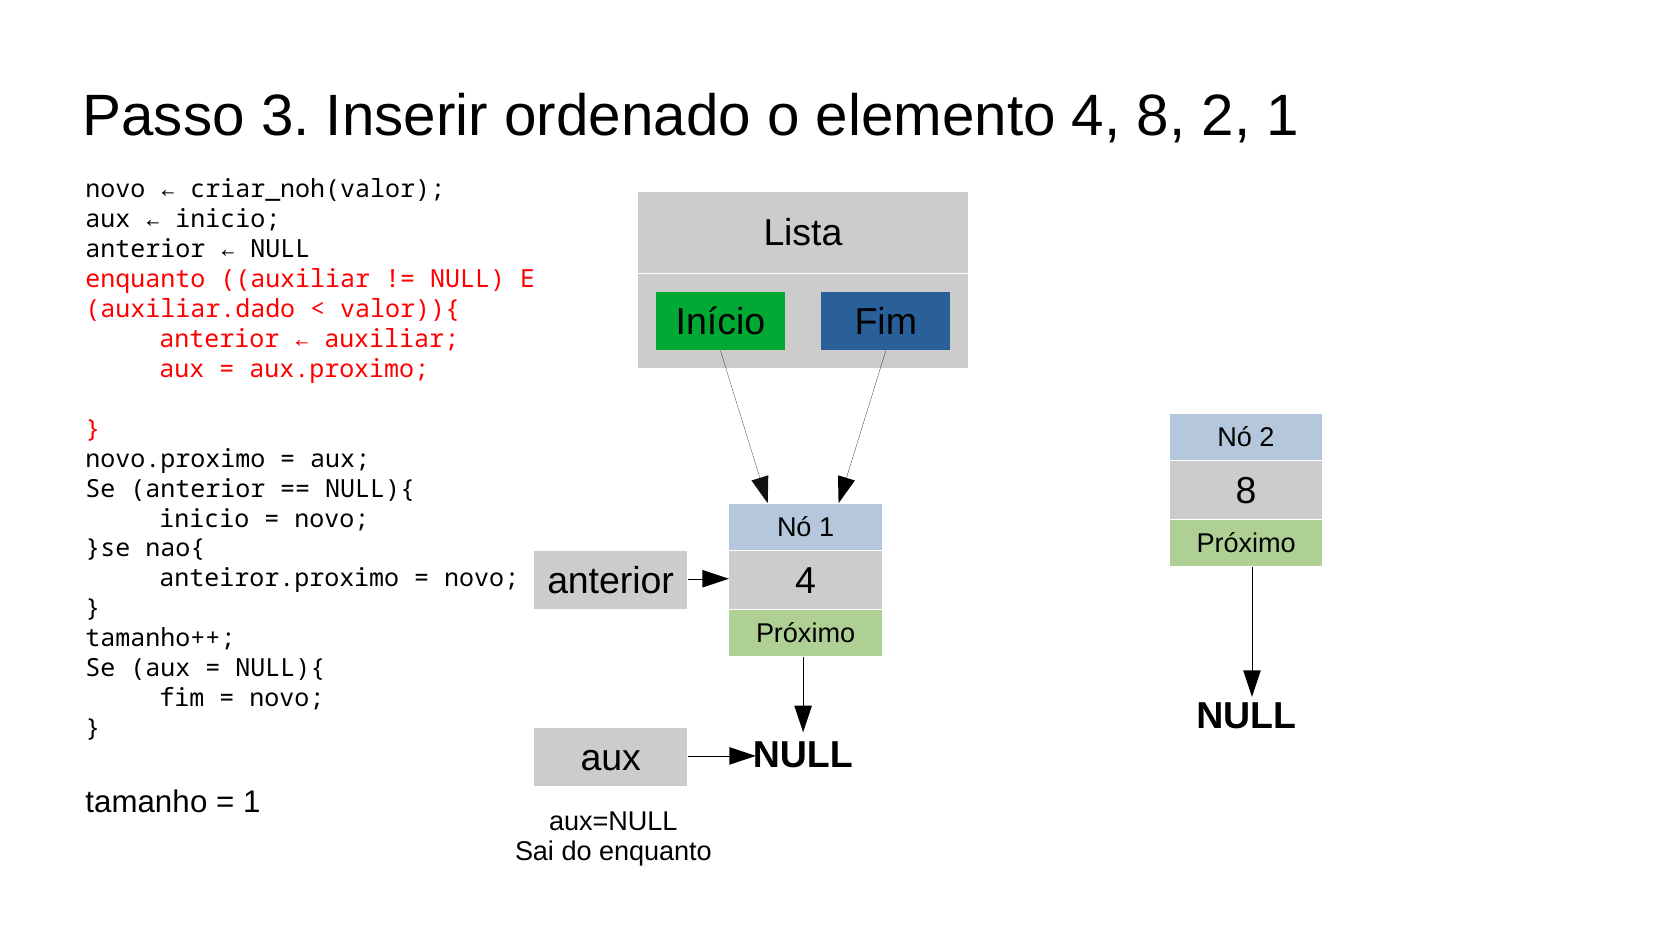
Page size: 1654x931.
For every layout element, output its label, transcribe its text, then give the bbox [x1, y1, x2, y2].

text_box aux=NULL Sai do enquanto [500, 798, 727, 875]
title Passo 3. Inserir ordenado o elemento 4, 8, 2, 1 [82, 37, 1571, 193]
text_box NULL [1181, 687, 1312, 745]
text_box anterior [533, 550, 688, 610]
text_box Lista [637, 191, 969, 273]
text_box Nó 1 [728, 503, 883, 551]
text_box Nó 2 [1169, 413, 1323, 461]
text_box Próximo [1169, 519, 1323, 567]
text_box Próximo [728, 609, 883, 657]
text_box novo ← criar_noh(valor); aux ← inicio; anterior ← NULL enquanto ((auxiliar != NULL) E (auxiliar.dado < valor)){ anterior ← auxiliar; aux = aux.proximo; } novo.proximo = aux; Se (anterior == NULL){ inicio = novo; }se nao{ anteiror.proximo = novo; } tamanho++; Se (aux = NULL){ fim = novo; } [70, 165, 615, 779]
text_box 8 [1169, 461, 1323, 519]
text_box tamanho = 1 [70, 779, 276, 827]
text_box NULL [738, 726, 868, 784]
text_box aux [533, 727, 688, 787]
text_box [637, 273, 969, 369]
text_box Início [655, 291, 786, 351]
text_box Fim [820, 291, 951, 351]
text_box 4 [728, 551, 883, 609]
